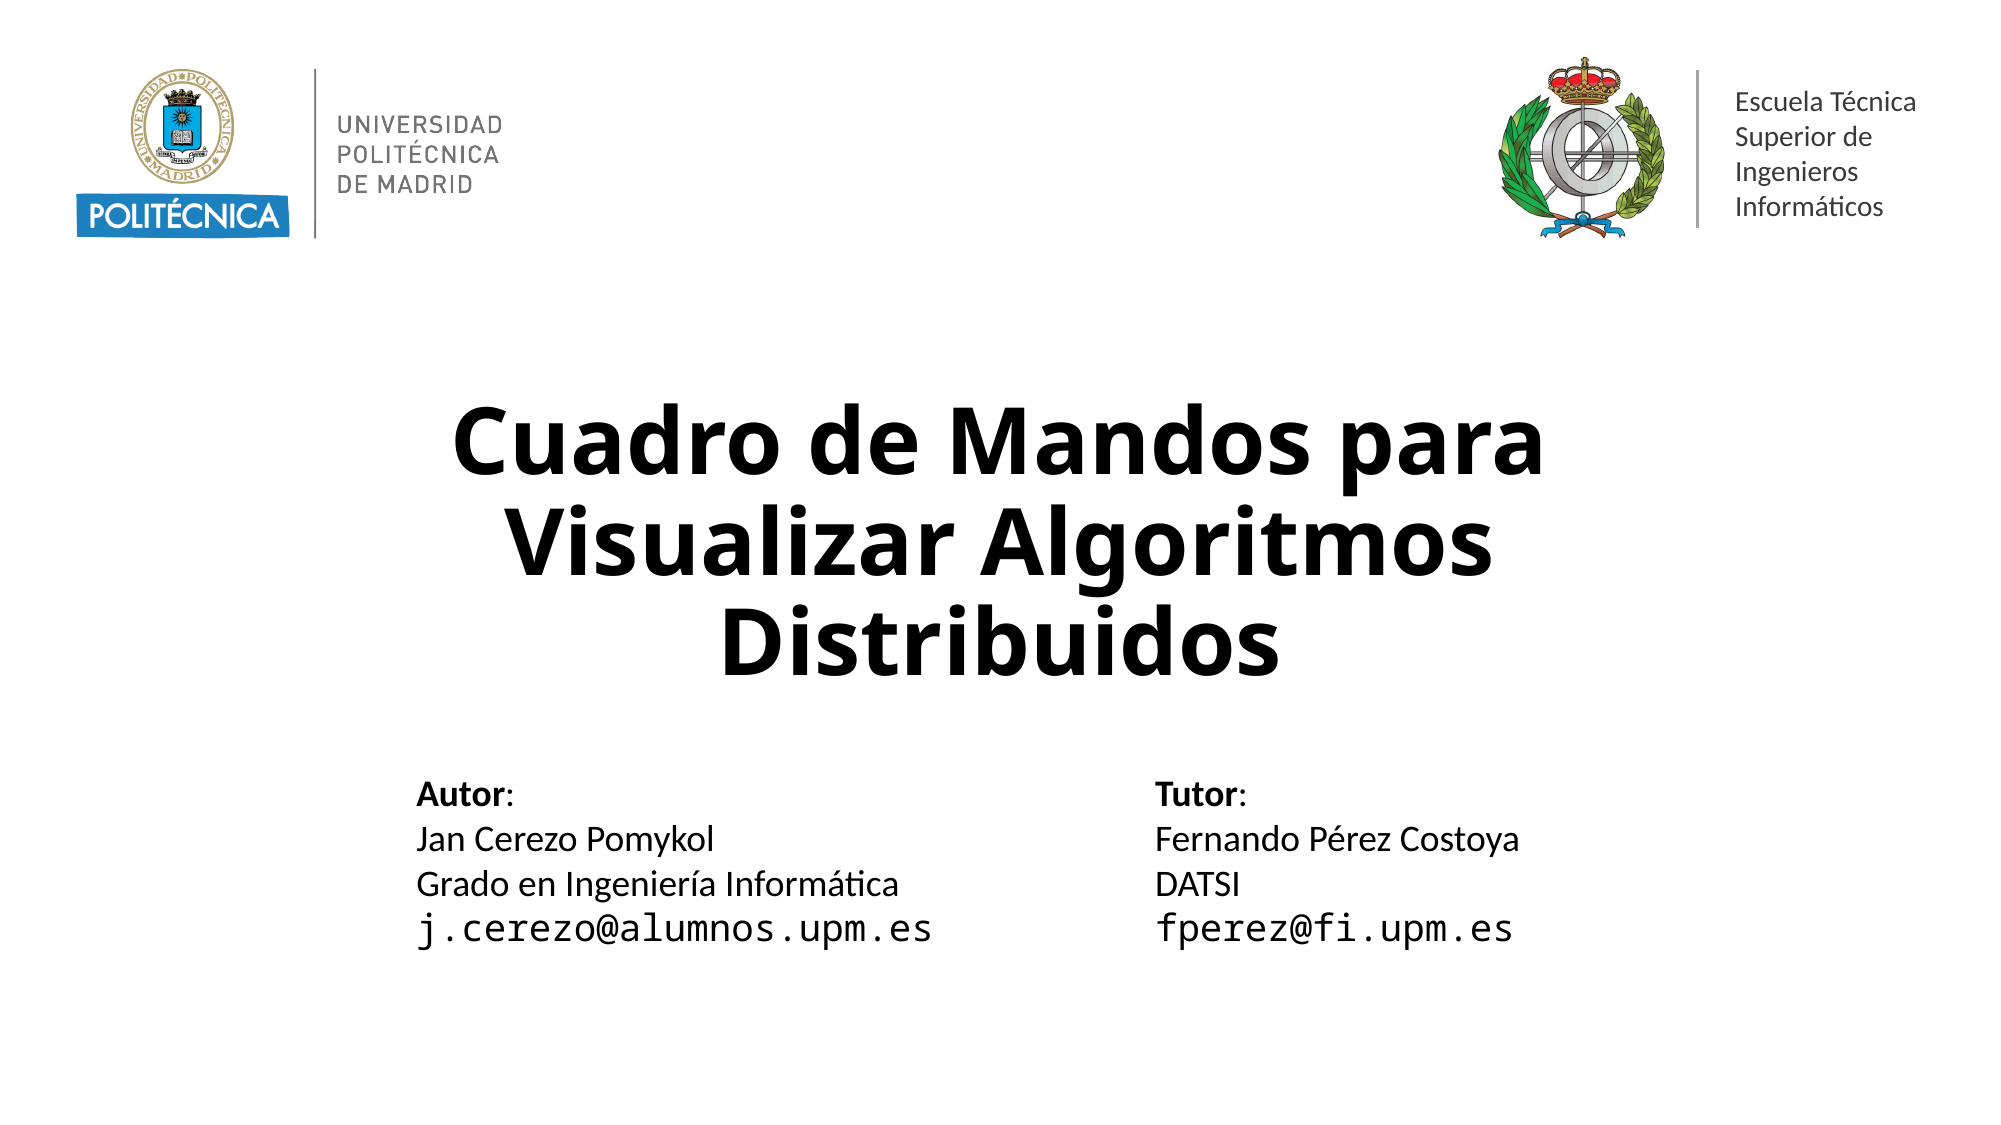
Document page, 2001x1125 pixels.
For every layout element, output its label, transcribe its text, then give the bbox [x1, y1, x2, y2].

title Cuadro de Mandos para Visualizar Algoritmos Distribuidos [401, 311, 1599, 704]
text_box Autor: Jan Cerezo Pomykol Grado en Ingeniería Informática j.cerezo@alumnos.upm.es [401, 761, 959, 959]
picture [48, 34, 560, 273]
text_box Escuela Técnica Superior de Ingenieros Informáticos [1720, 75, 1979, 232]
text_box Tutor: Fernando Pérez Costoya DATSI fperez@fi.upm.es [1140, 761, 1698, 959]
picture [1489, 54, 1675, 240]
